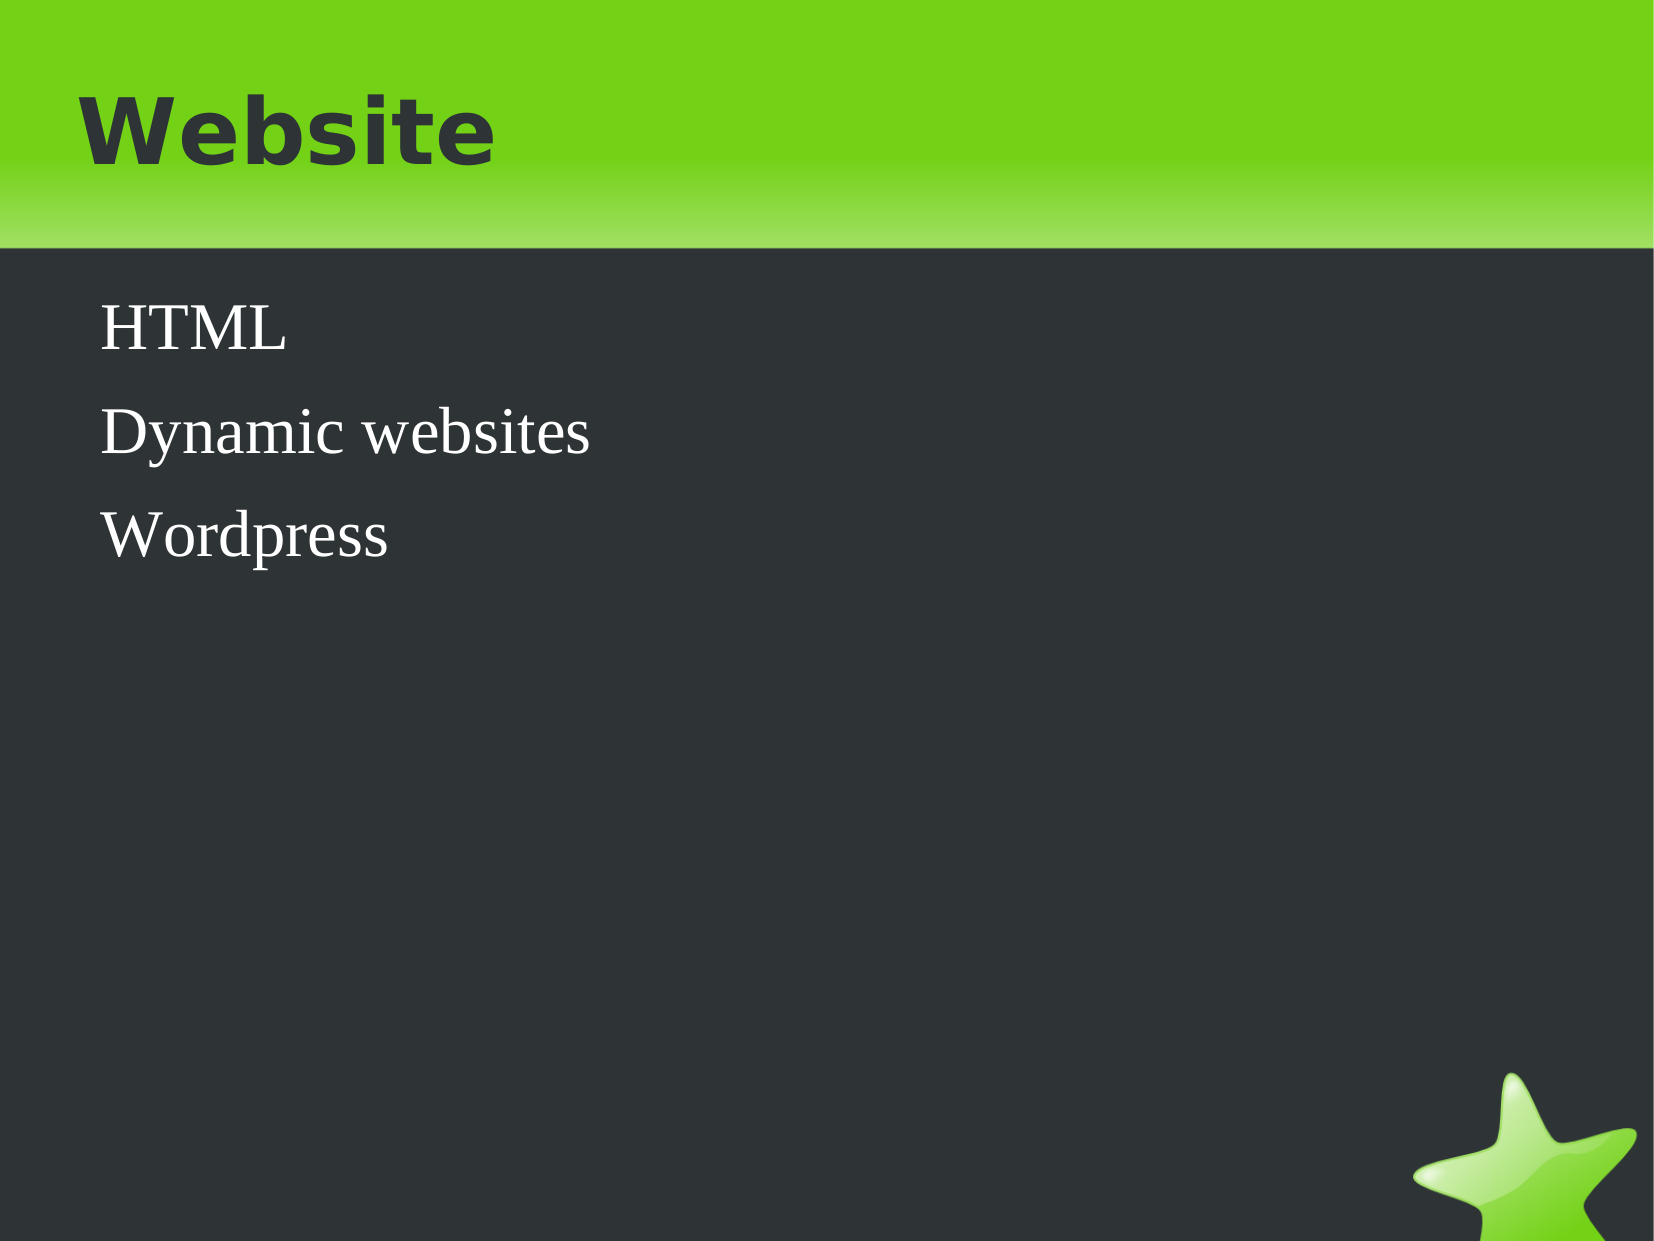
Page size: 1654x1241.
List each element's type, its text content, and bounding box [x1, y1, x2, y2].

picture [0, 0, 1654, 1241]
title Website [76, 36, 1565, 229]
list HTML Dynamic websites Wordpress [82, 290, 1571, 1094]
